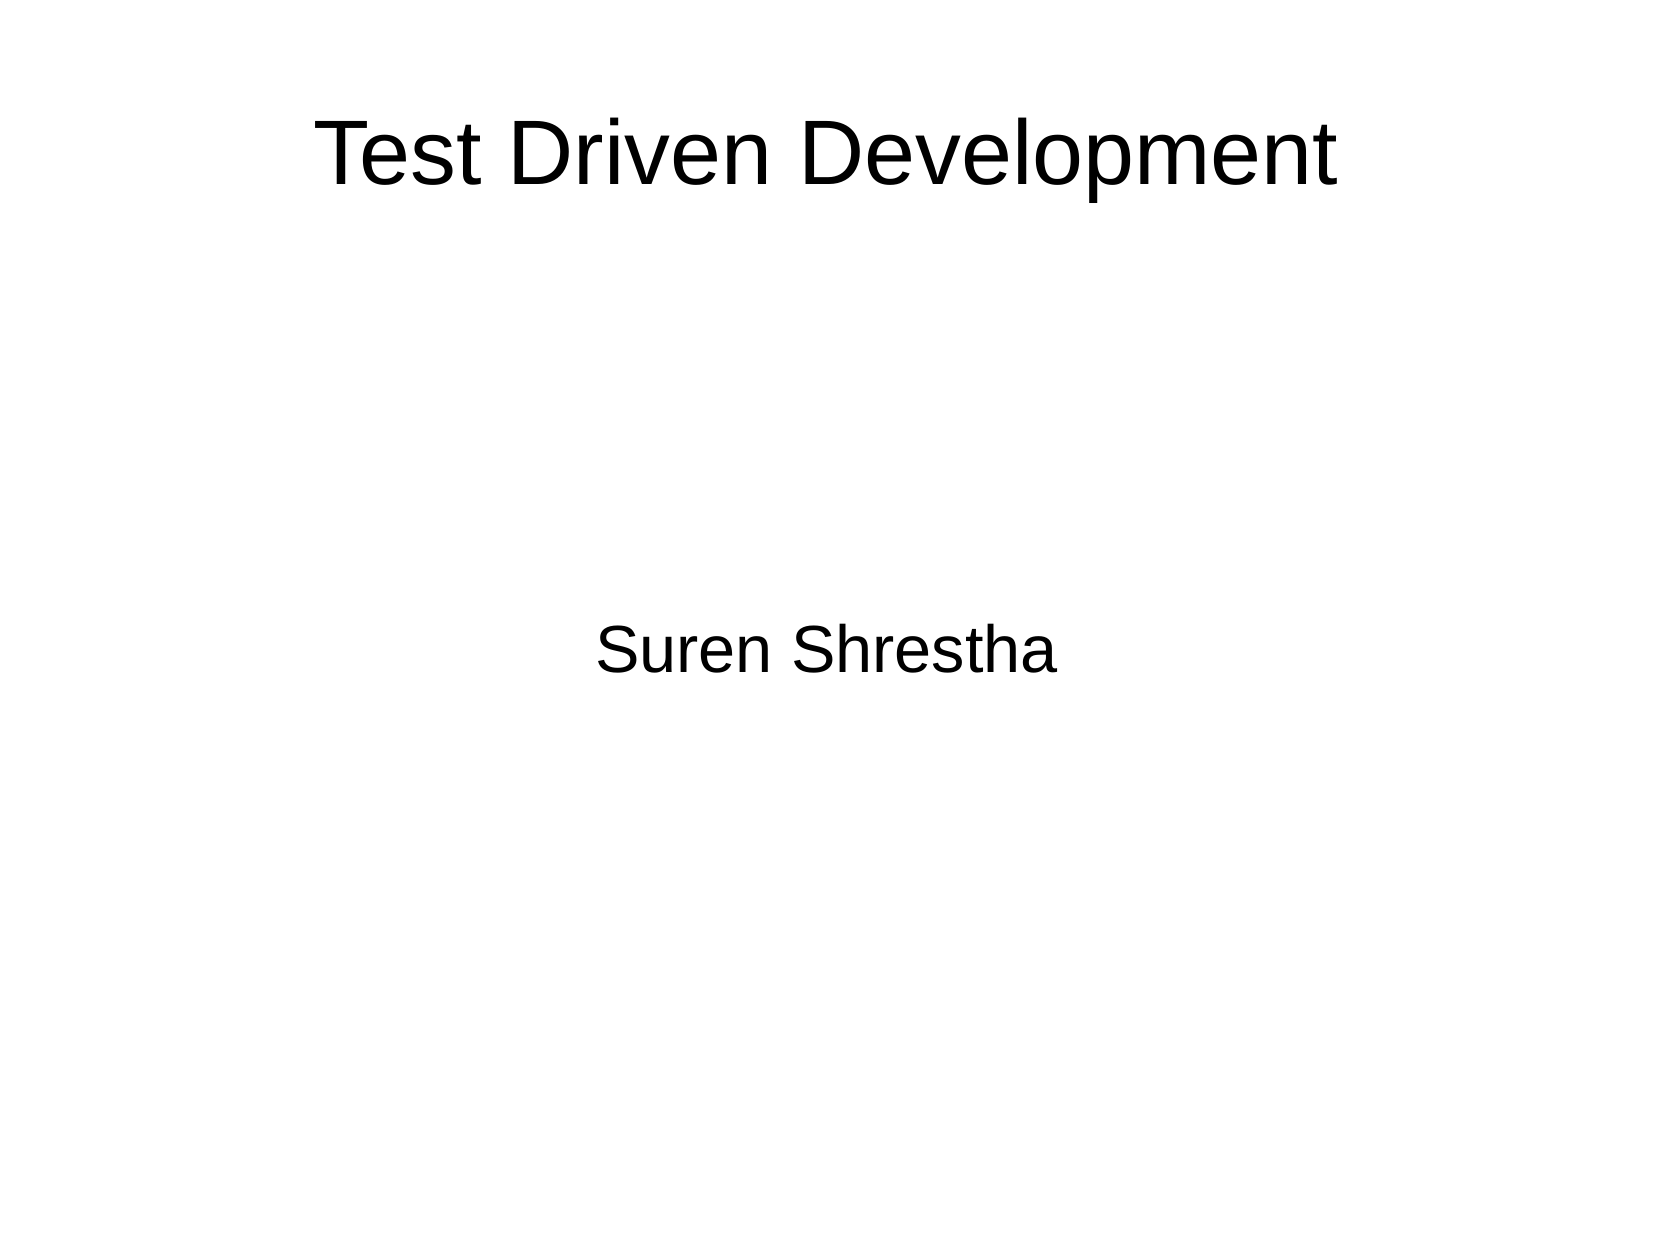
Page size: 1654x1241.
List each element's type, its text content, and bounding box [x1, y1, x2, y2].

title Test Driven Development [82, 49, 1571, 257]
subtitle Suren Shrestha [82, 290, 1571, 1010]
